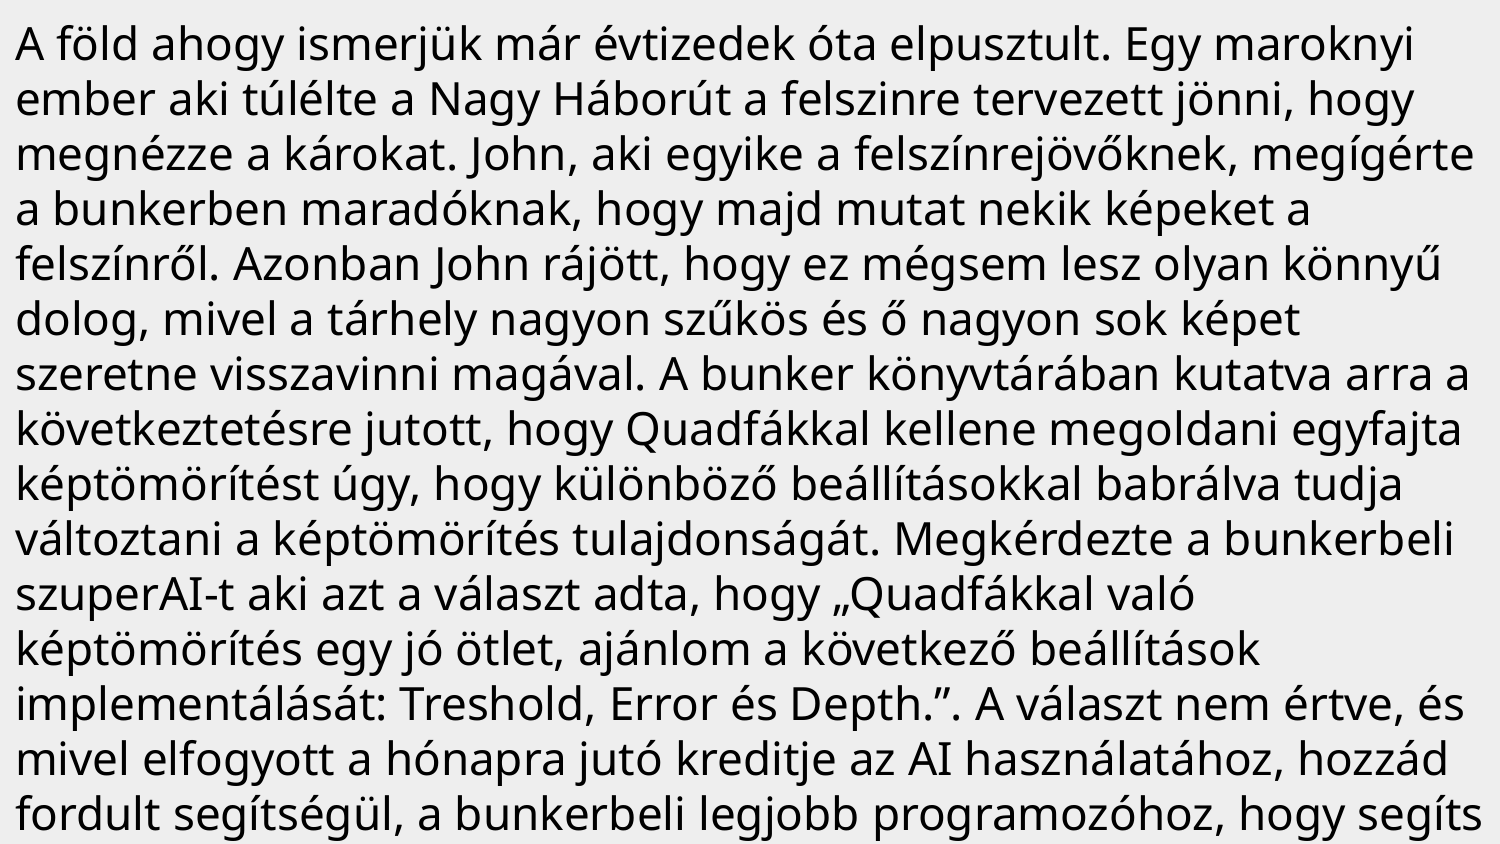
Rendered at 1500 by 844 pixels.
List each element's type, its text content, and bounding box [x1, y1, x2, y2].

text_box A föld ahogy ismerjük már évtizedek óta elpusztult. Egy maroknyi ember aki túlélte a Nagy Háborút a felszinre tervezett jönni, hogy megnézze a károkat. John, aki egyike a felszínrejövőknek, megígérte a bunkerben maradóknak, hogy majd mutat nekik képeket a felszínről. Azonban John rájött, hogy ez mégsem lesz olyan könnyű dolog, mivel a tárhely nagyon szűkös és ő nagyon sok képet szeretne visszavinni magával. A bunker könyvtárában kutatva arra a következtetésre jutott, hogy Quadfákkal kellene megoldani egyfajta képtömörítést úgy, hogy különböző beállításokkal babrálva tudja változtani a képtömörítés tulajdonságát. Megkérdezte a bunkerbeli szuperAI-t aki azt a választ adta, hogy „Quadfákkal való képtömörítés egy jó ötlet, ajánlom a következő beállítások implementálását: Treshold, Error és Depth.”. A választ nem értve, és mivel elfogyott a hónapra jutó kreditje az AI használatához, hozzád fordult segítségül, a bunkerbeli legjobb programozóhoz, hogy segíts neki megalkotni a képtömörítő programot. [0, 0, 1500, 844]
